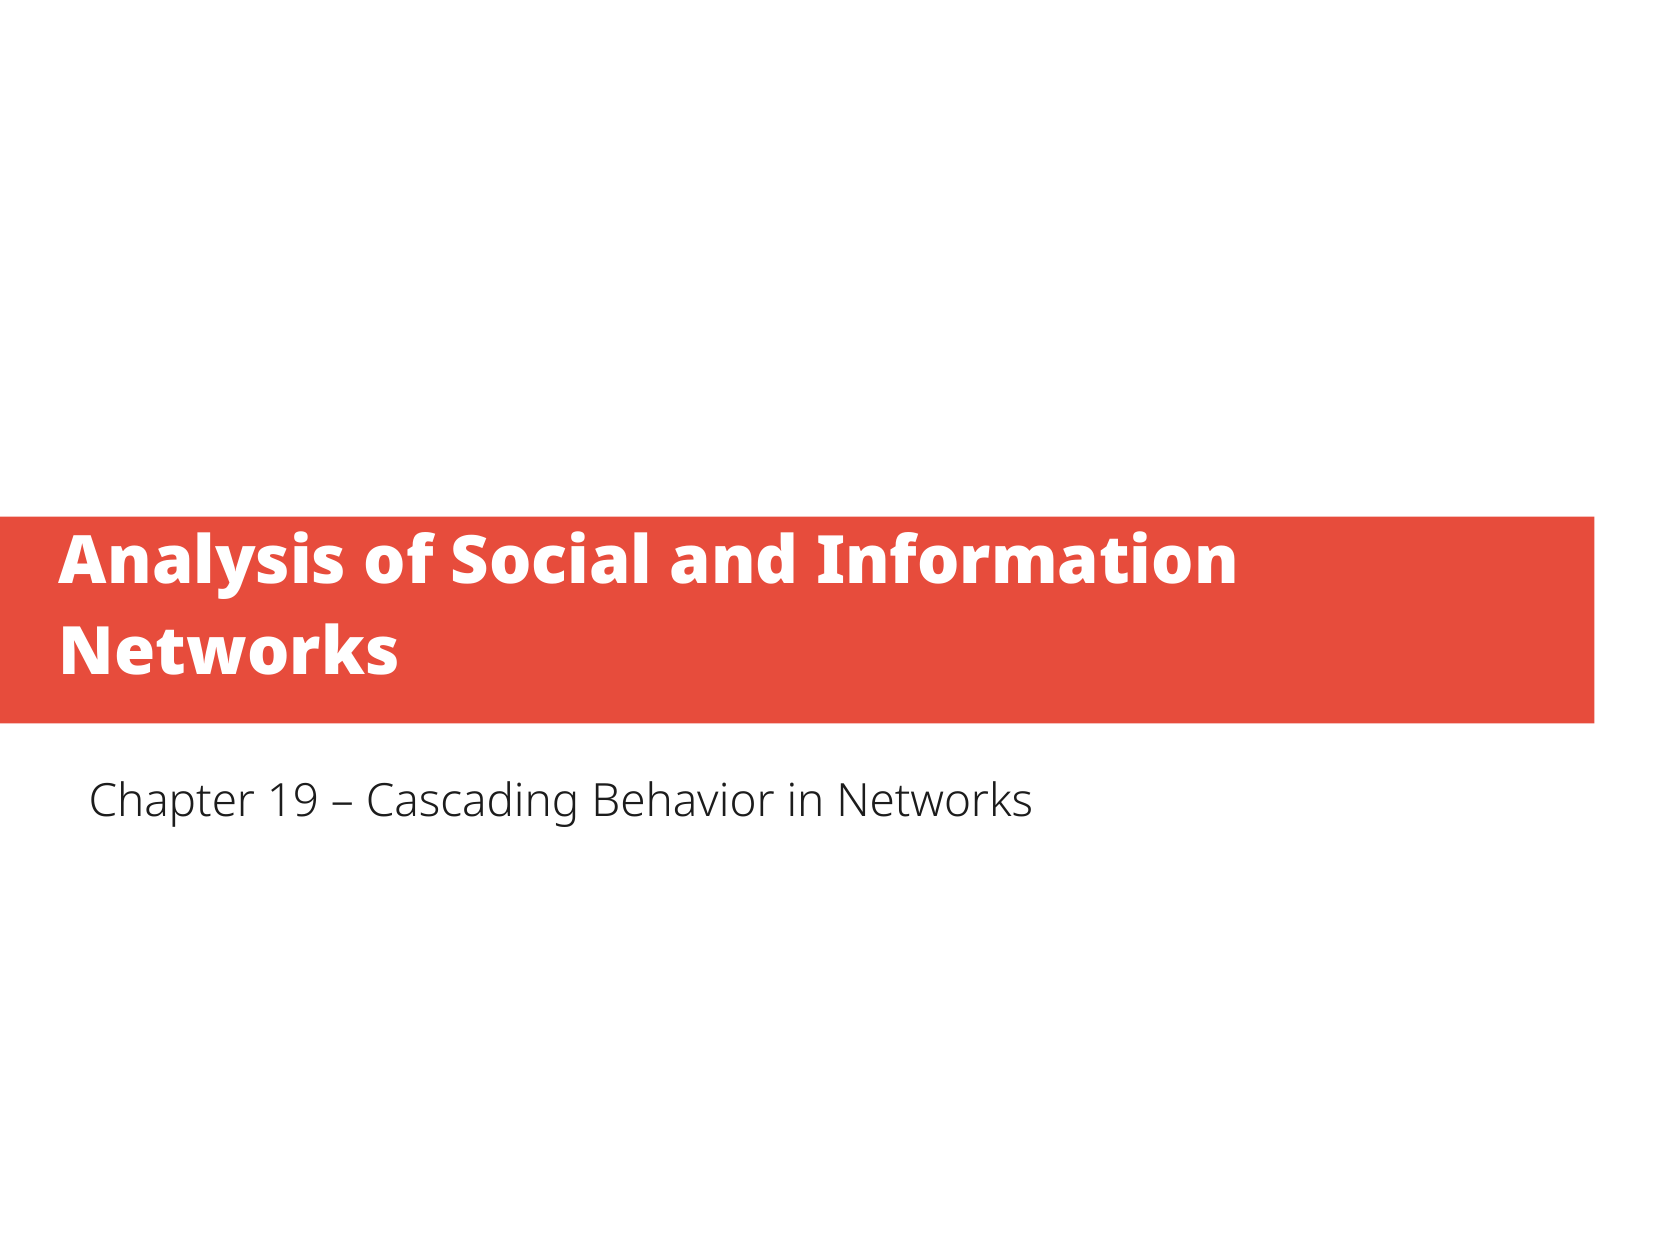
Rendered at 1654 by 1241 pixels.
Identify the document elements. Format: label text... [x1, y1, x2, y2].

subtitle Chapter 19 – Cascading Behavior in Networks [88, 767, 1595, 1182]
title Analysis of Social and Information Networks [59, 546, 1595, 694]
